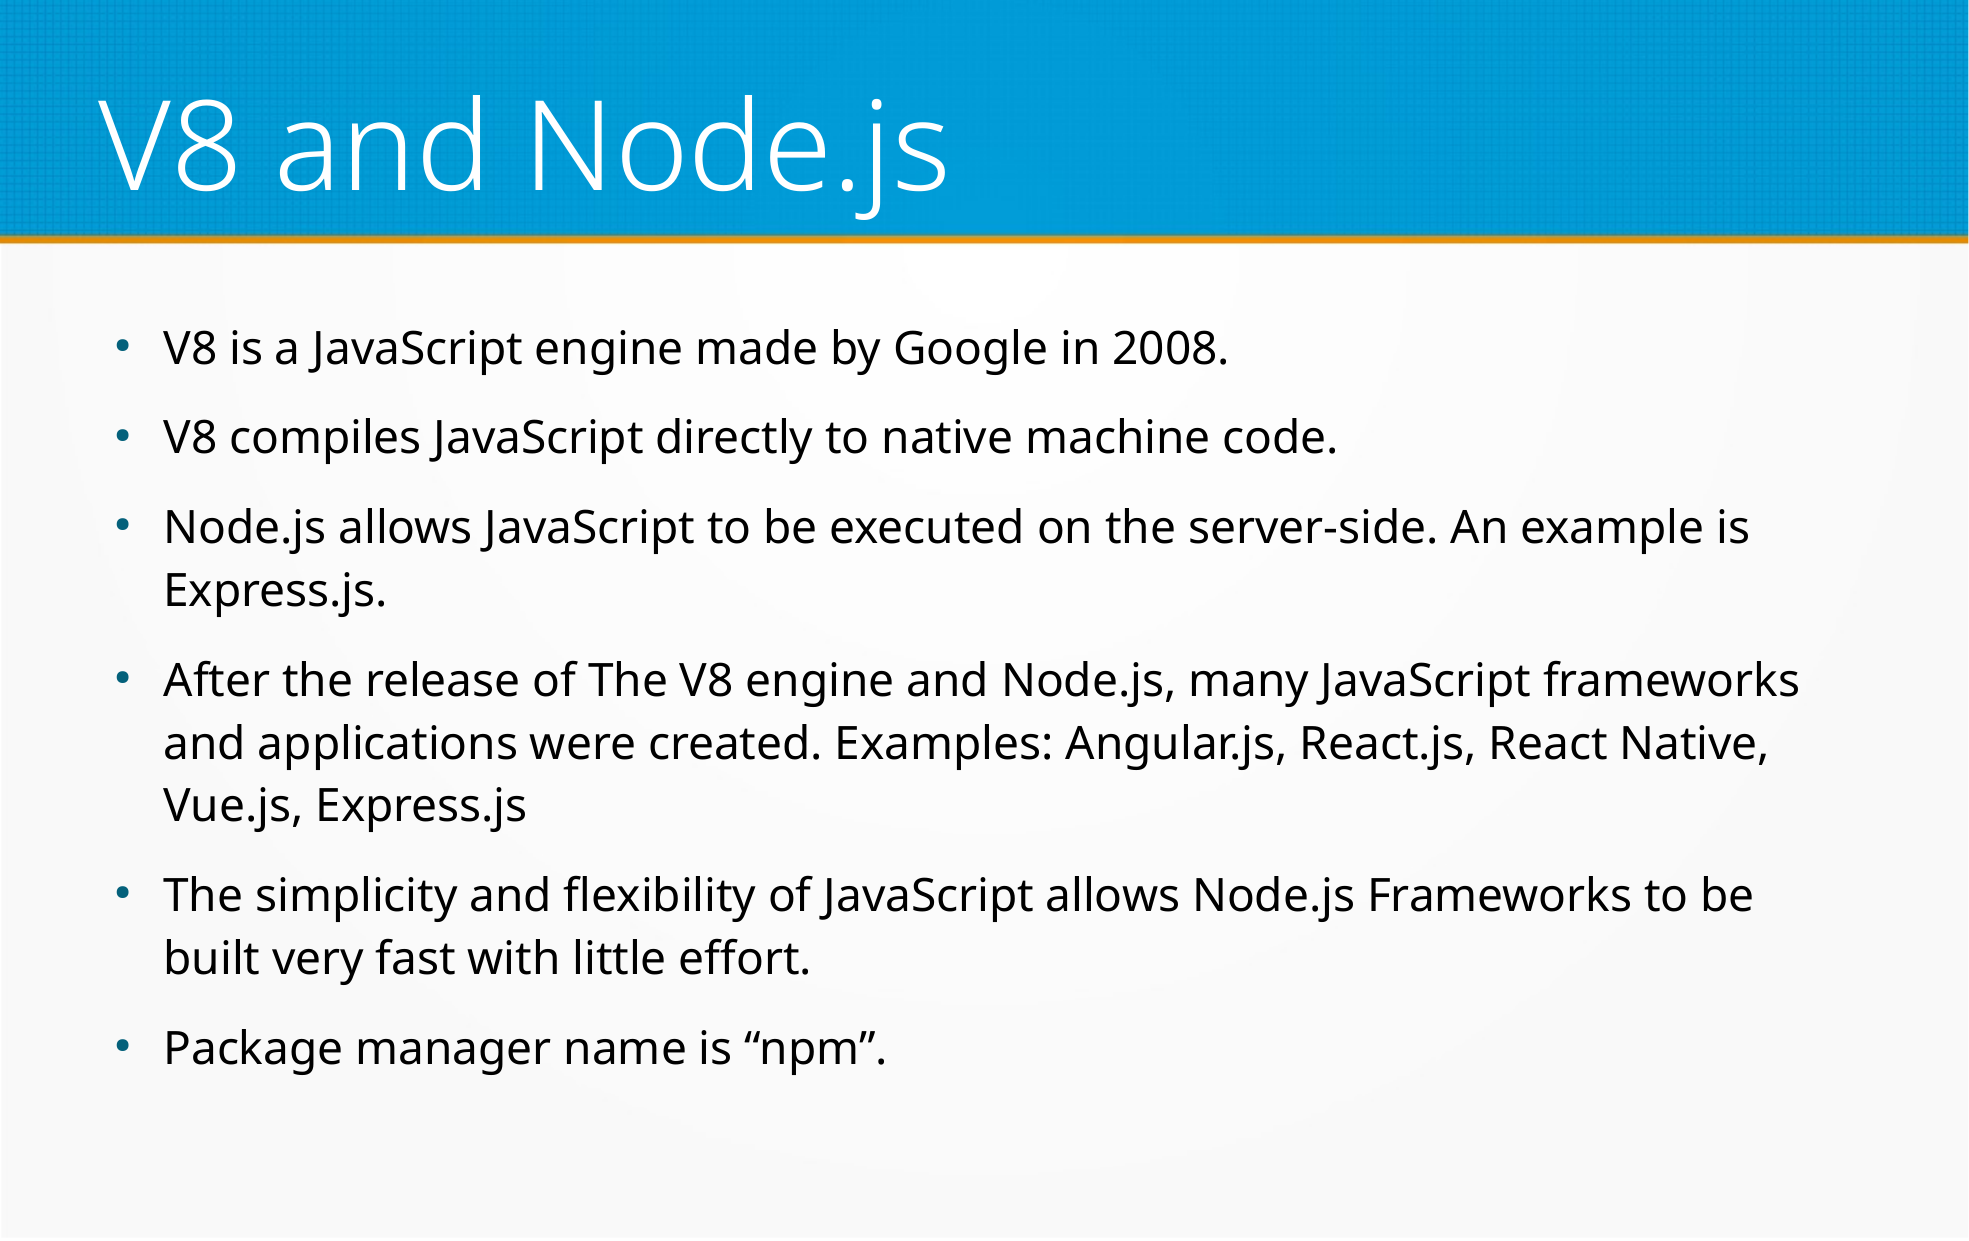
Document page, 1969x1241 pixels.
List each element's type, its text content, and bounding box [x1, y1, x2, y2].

list V8 is a JavaScript engine made by Google in 2008. V8 compiles JavaScript directly to native machine code. Node.js allows JavaScript to be executed on the server-side. An example is Express.js. After the release of The V8 engine and Node.js, many JavaScript frameworks and applications were created. Examples: Angular.js, React.js, React Native, Vue.js, Express.js The simplicity and flexibility of JavaScript allows Node.js Frameworks to be built very fast with little effort. Package manager name is “npm”. [98, 315, 1861, 1081]
picture [0, 233, 1969, 1241]
title V8 and Node.js [98, 19, 1870, 227]
